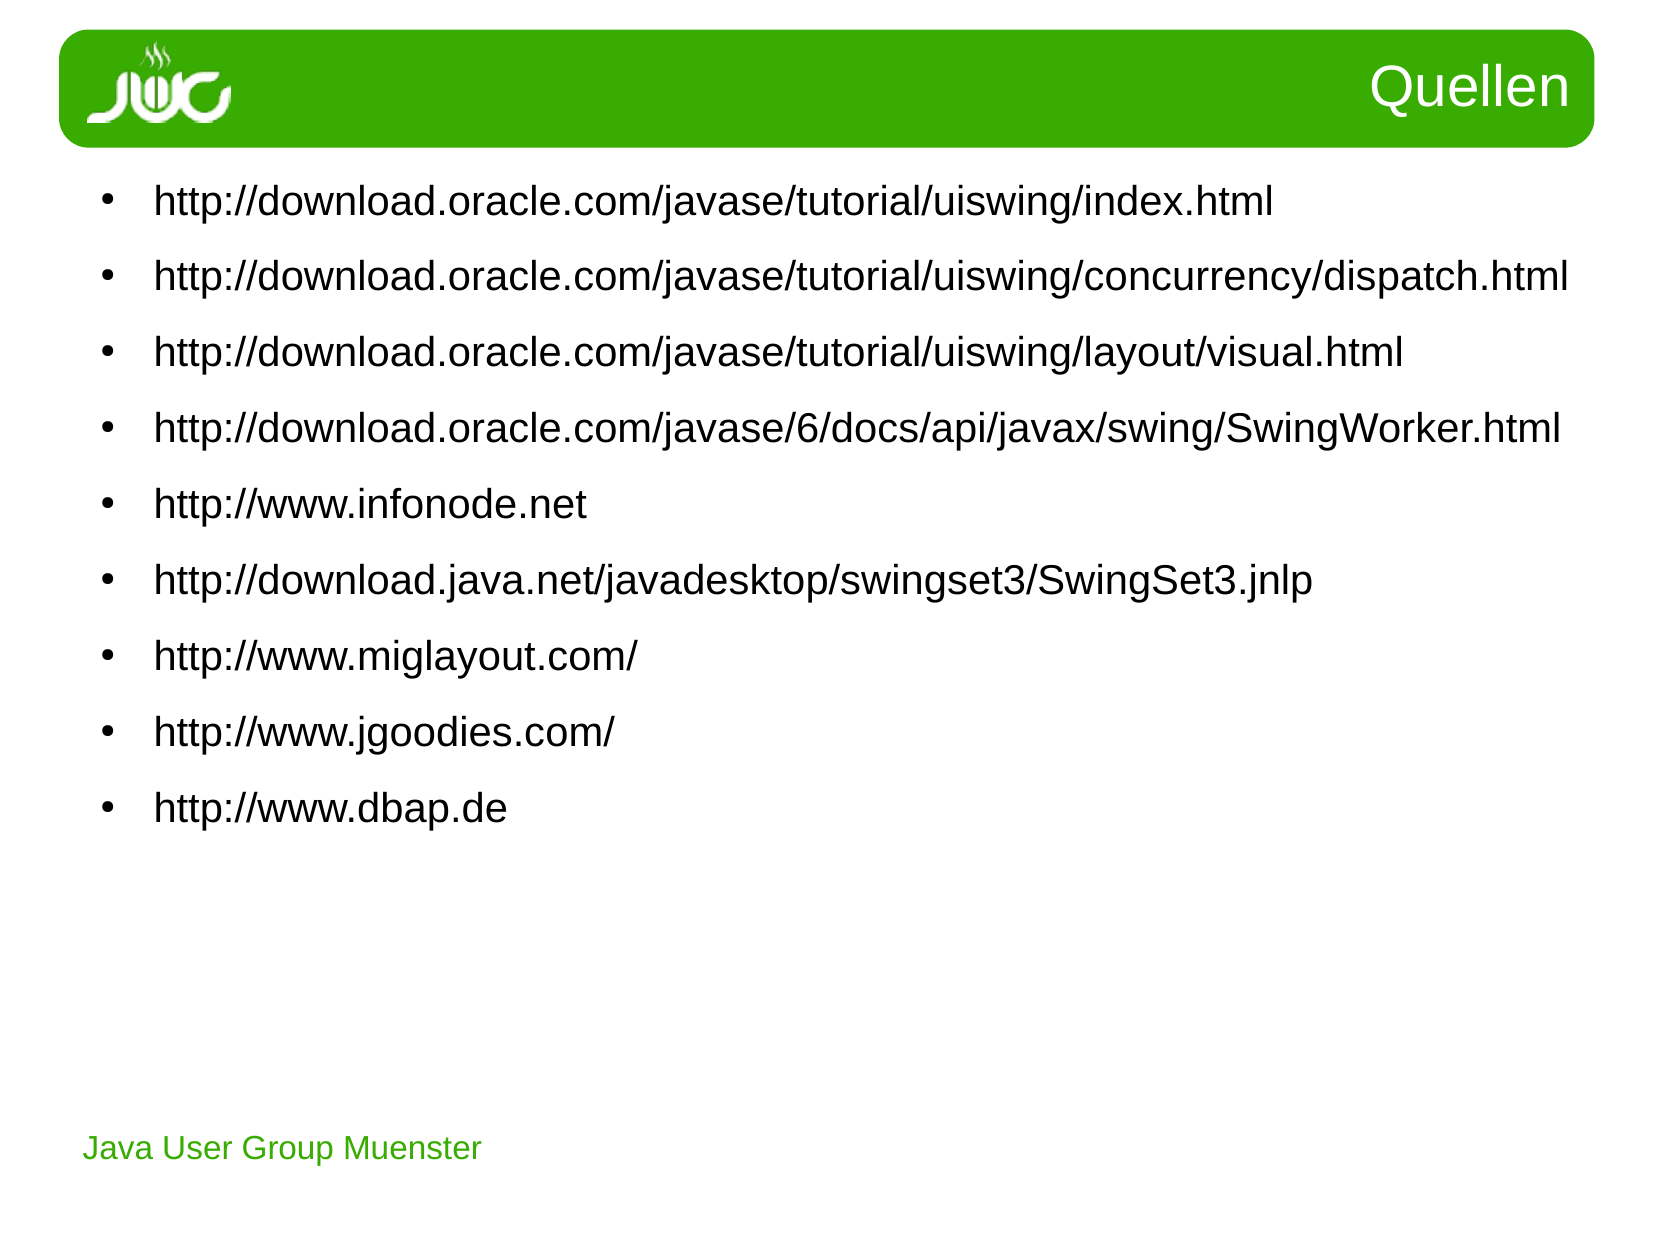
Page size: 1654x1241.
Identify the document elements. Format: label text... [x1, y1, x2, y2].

title Quellen [265, 37, 1571, 136]
list http://download.oracle.com/javase/tutorial/uiswing/index.html http://download.oracle.com/javase/tutorial/uiswing/concurrency/dispatch.html http://download.oracle.com/javase/tutorial/uiswing/layout/visual.html http://download.oracle.com/javase/6/docs/api/javax/swing/SwingWorker.html http://www.infonode.net http://download.java.net/javadesktop/swingset3/SwingSet3.jnlp http://www.miglayout.com/ http://www.jgoodies.com/ http://www.dbap.de [82, 177, 1571, 996]
picture [87, 41, 231, 123]
